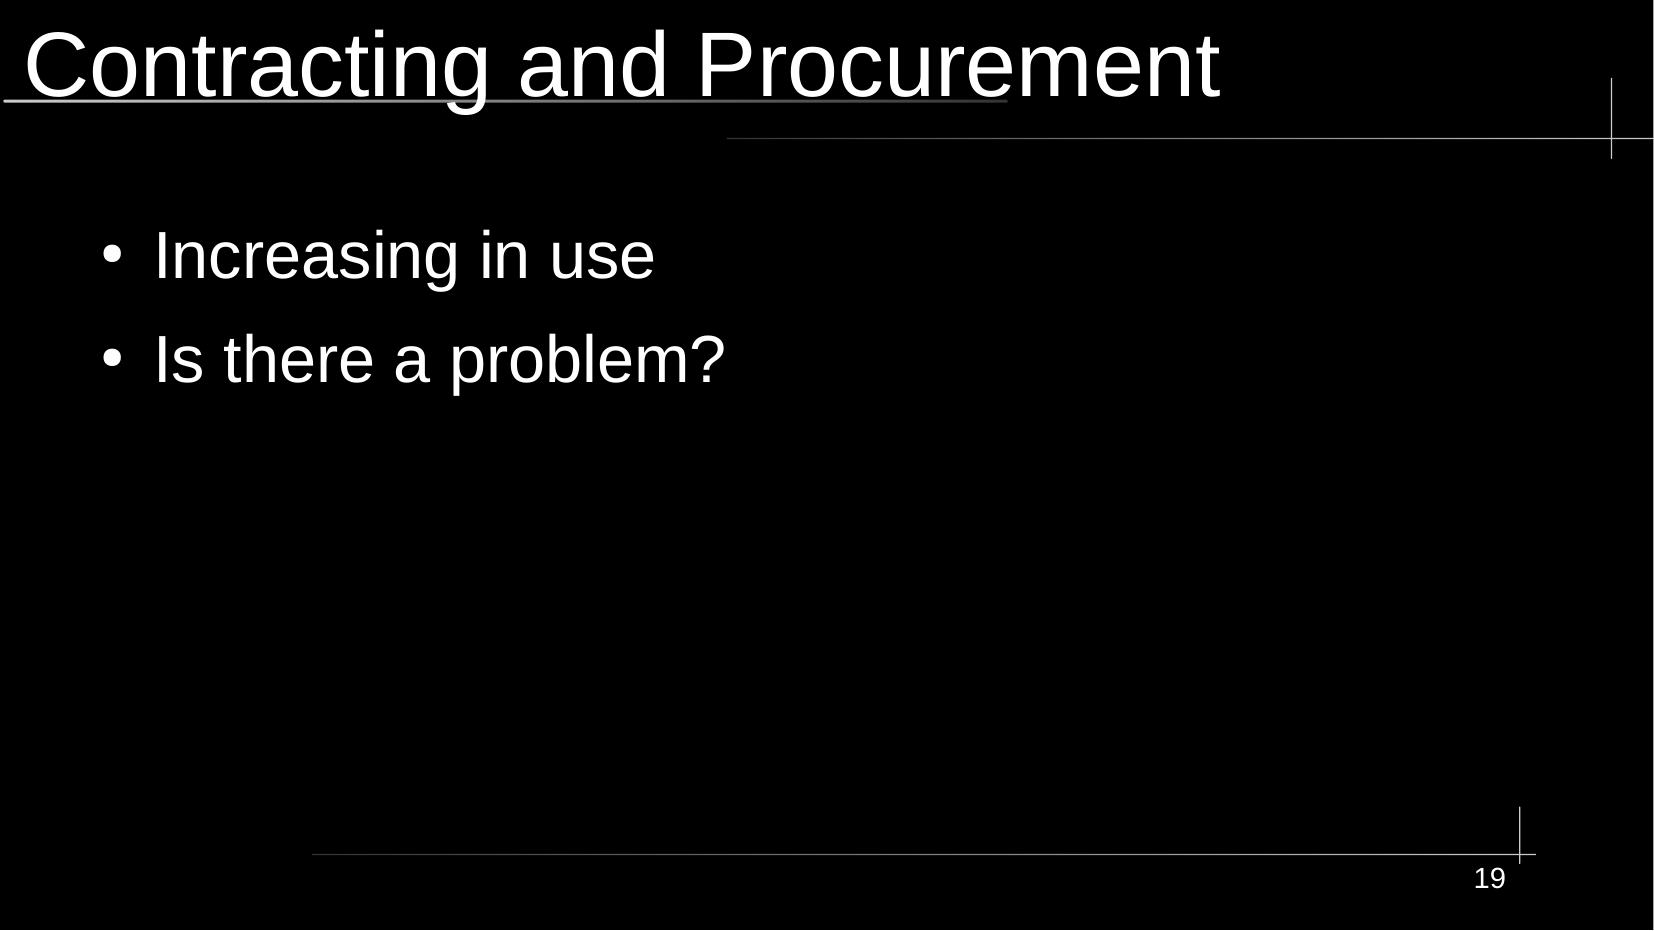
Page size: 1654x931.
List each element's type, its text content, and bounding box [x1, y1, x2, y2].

list Increasing in use Is there a problem? [82, 217, 1571, 851]
title Contracting and Procurement [23, 11, 1589, 119]
